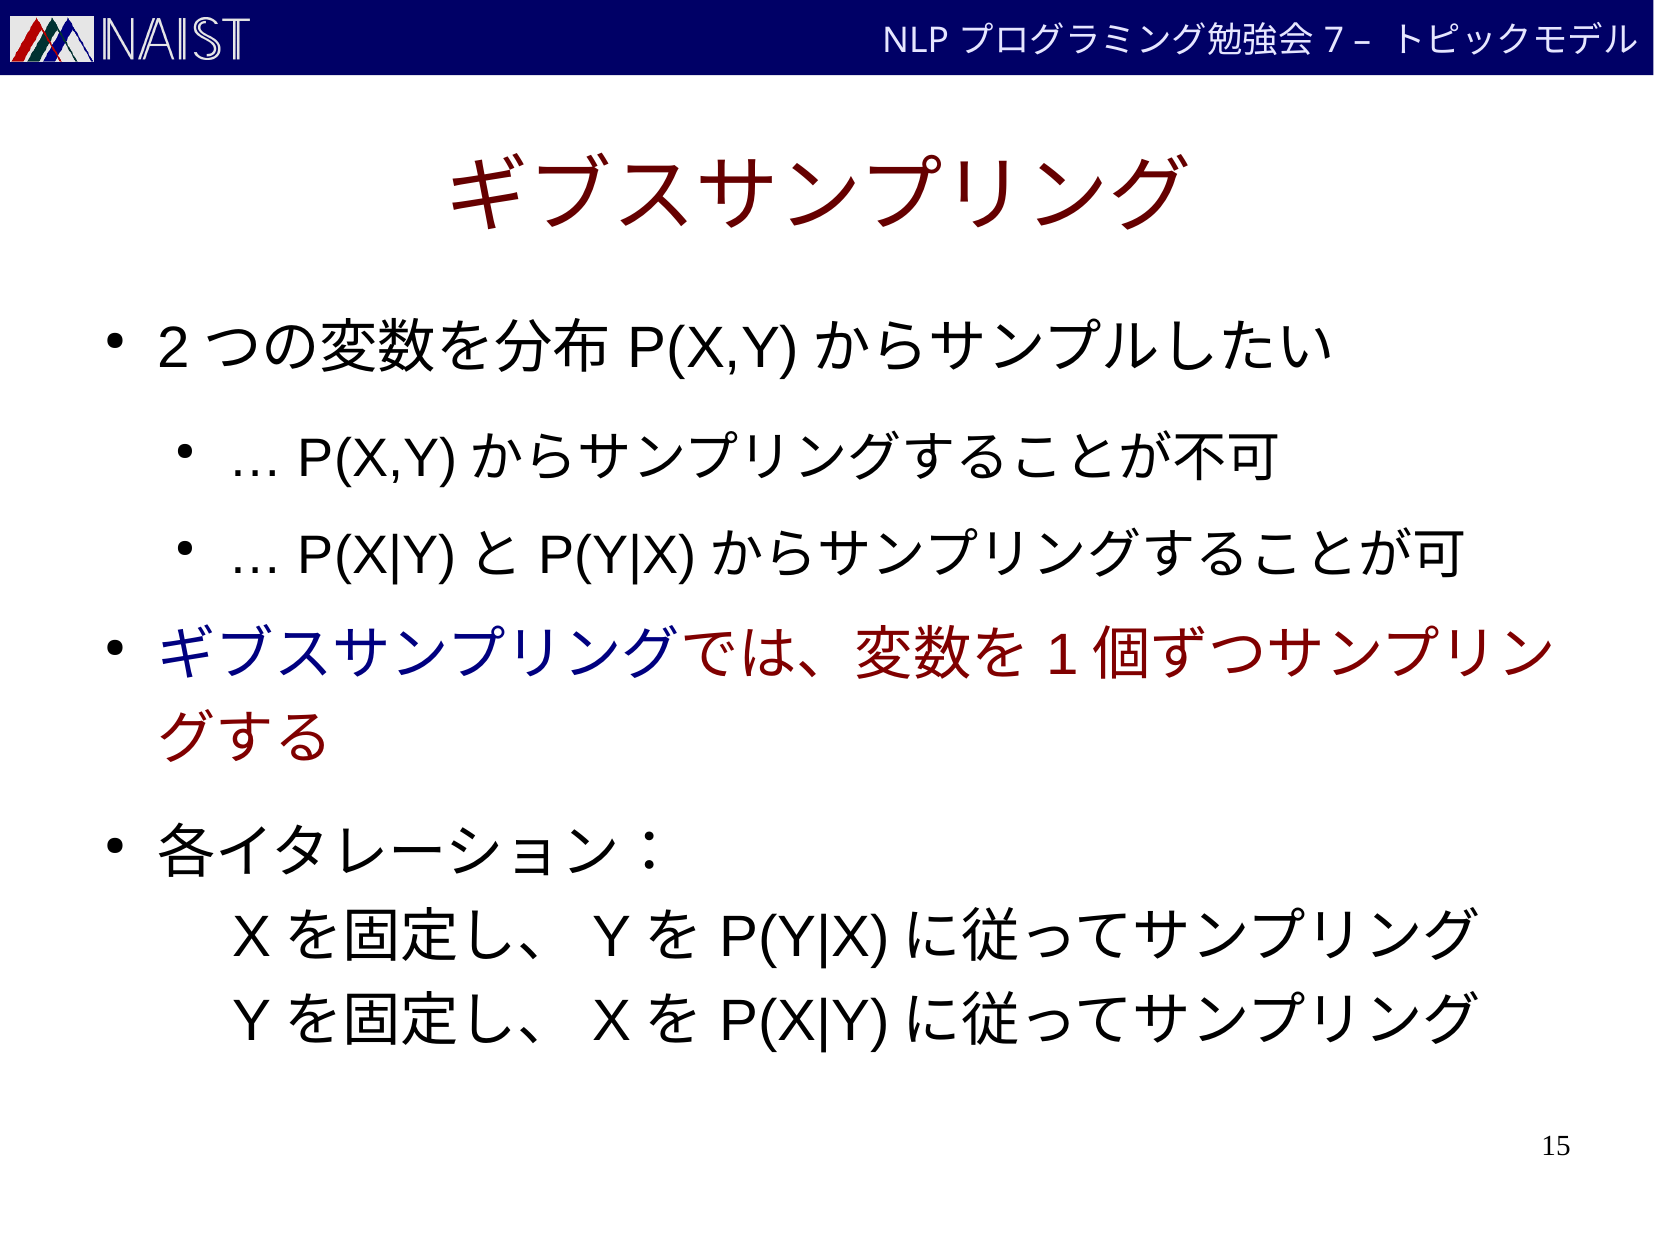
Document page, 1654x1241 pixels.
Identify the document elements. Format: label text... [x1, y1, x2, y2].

picture [10, 16, 94, 62]
title ギブスサンプリング [75, 100, 1564, 277]
list 2つの変数を分布P(X,Y)からサンプルしたい … P(X,Y)からサンプリングすることが不可 … P(X|Y)とP(Y|X)からサンプリングすることが可 ギブスサンプリングでは、変数を1個ずつサンプリングする 各イタレーション： Xを固定し、YをP(Y|X)に従ってサンプリング Yを固定し、XをP(X|Y)に従ってサンプリング [86, 300, 1576, 1104]
picture [102, 17, 251, 60]
